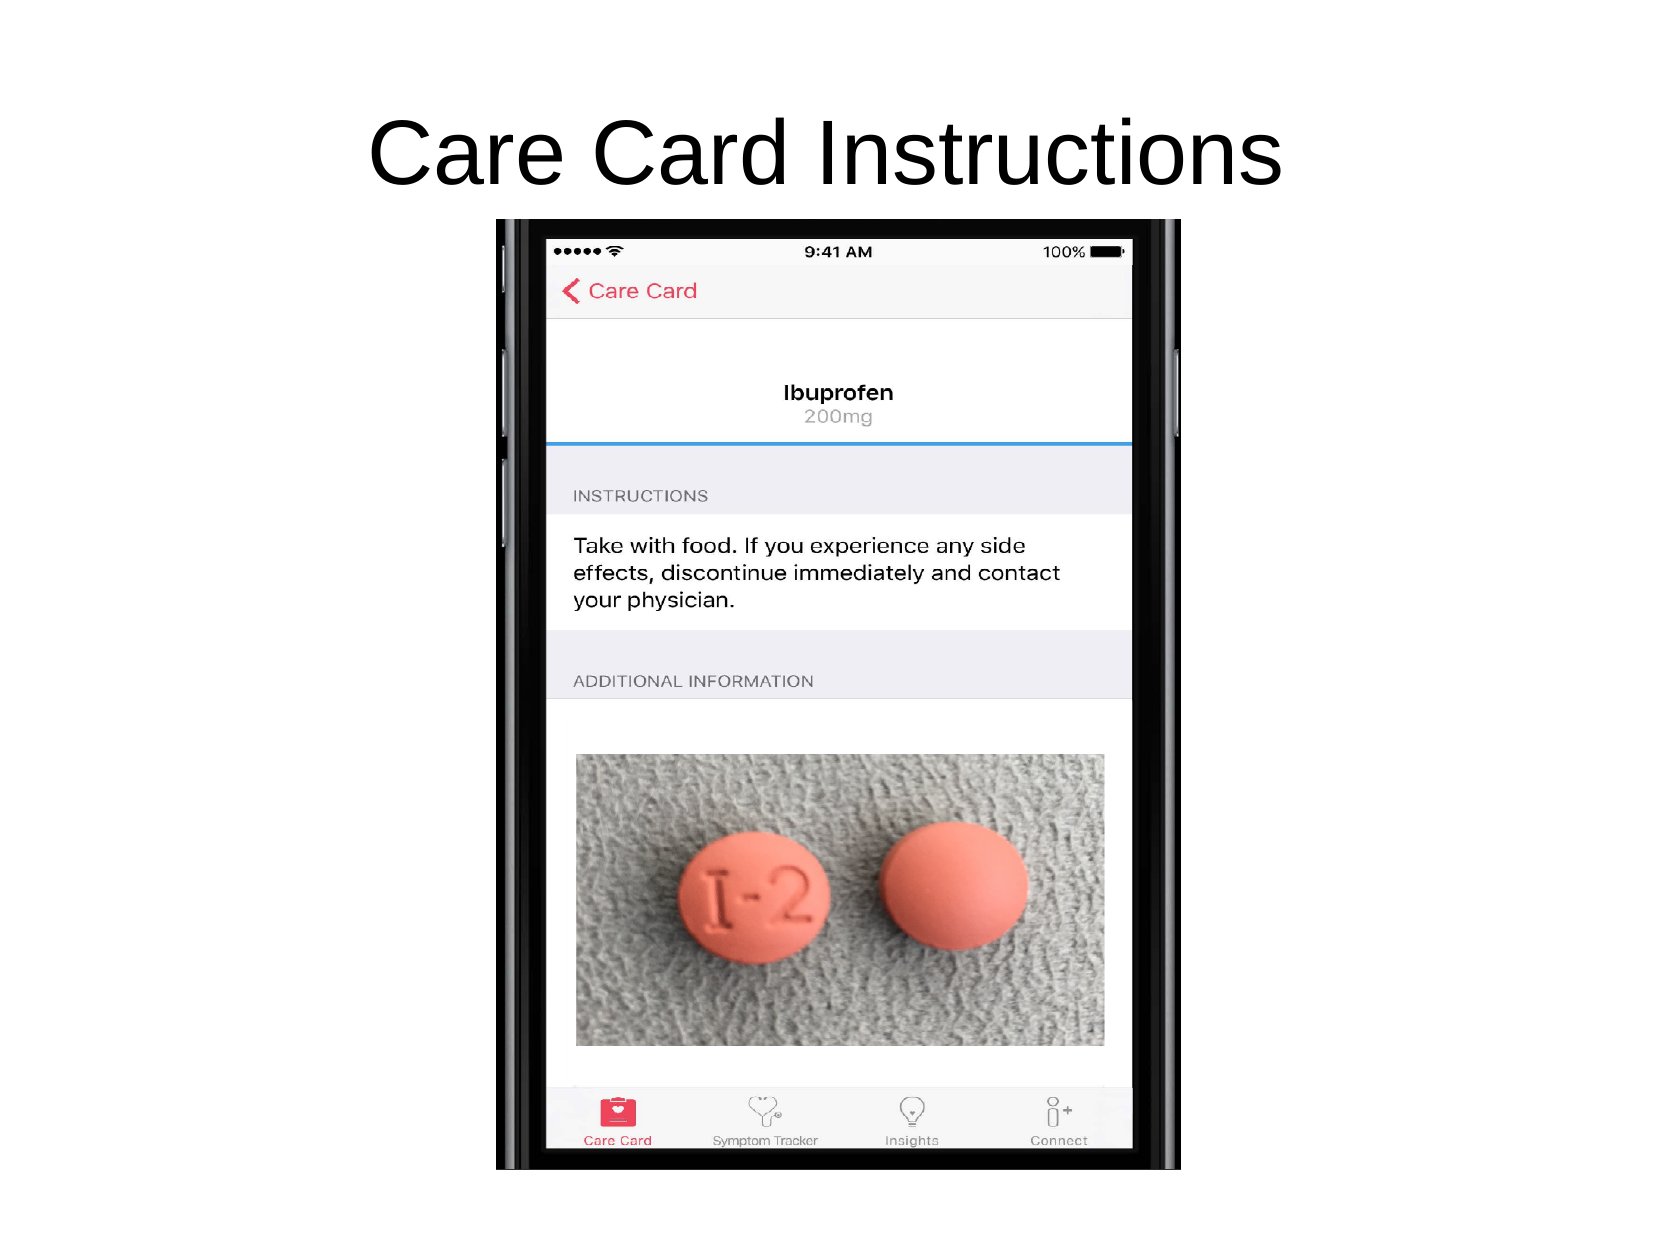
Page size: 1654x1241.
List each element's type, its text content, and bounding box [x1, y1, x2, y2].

picture [496, 219, 1181, 1170]
title Care Card Instructions [82, 49, 1571, 257]
